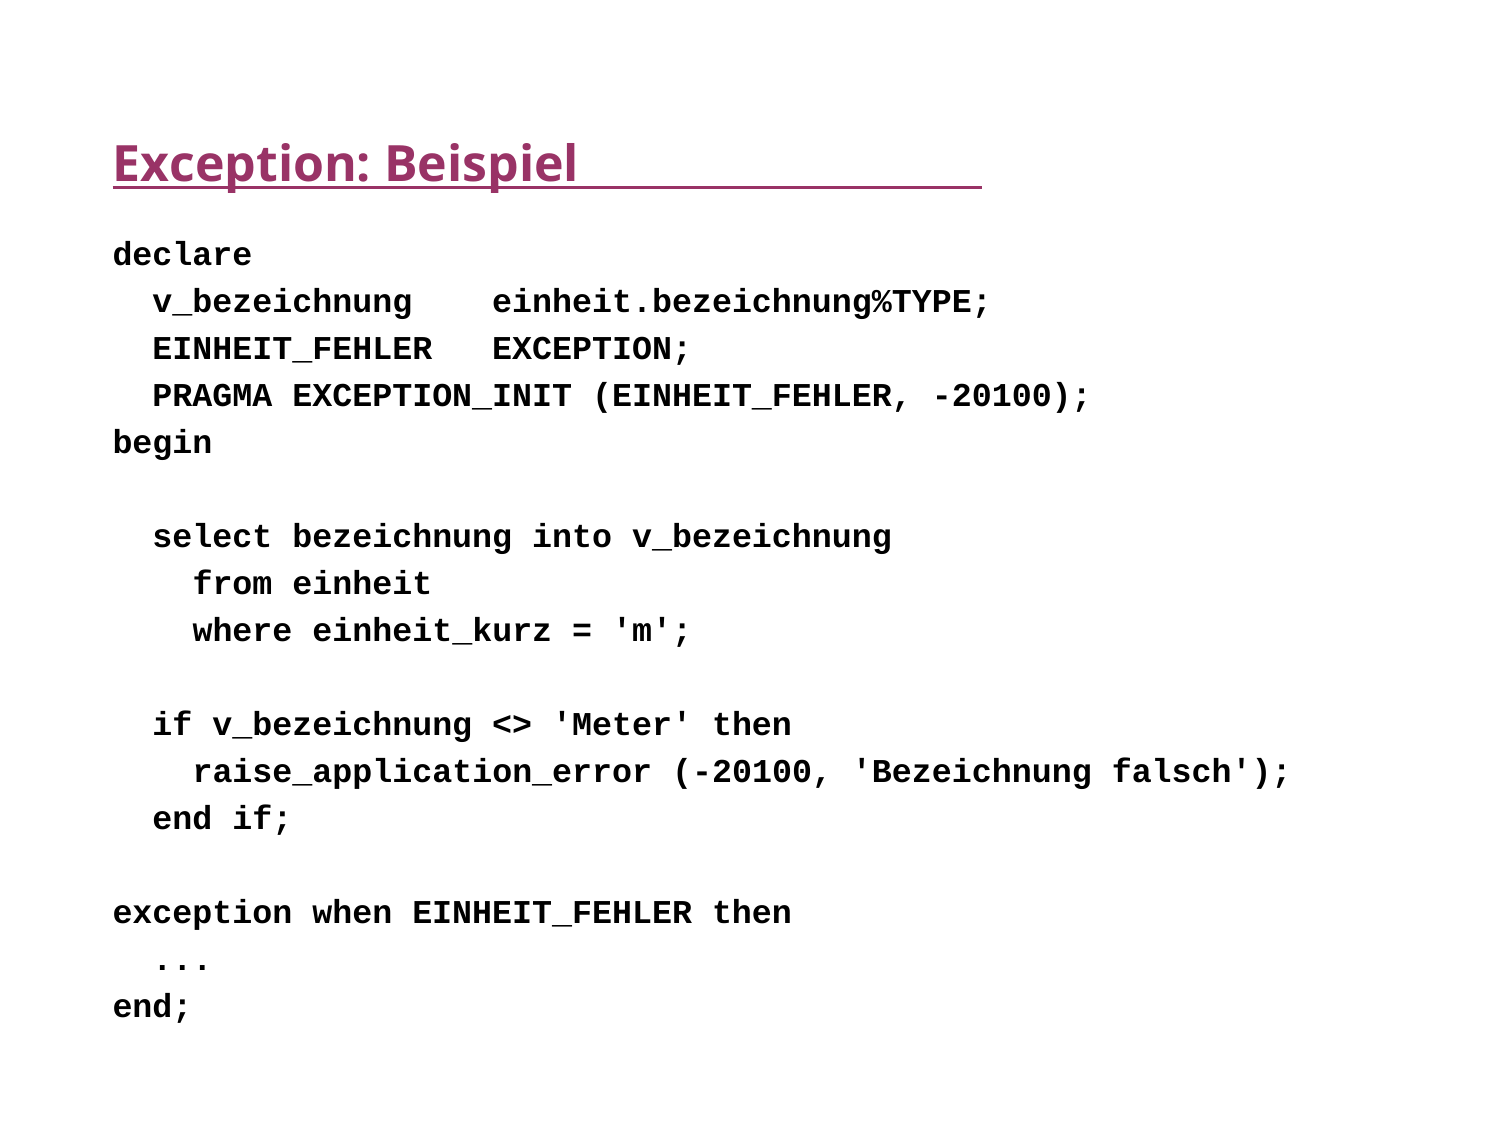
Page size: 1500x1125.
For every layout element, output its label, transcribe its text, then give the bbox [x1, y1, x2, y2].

list declare v_bezeichnung einheit.bezeichnung%TYPE; EINHEIT_FEHLER EXCEPTION; PRAGMA EXCEPTION_INIT (EINHEIT_FEHLER, -20100); begin select bezeichnung into v_bezeichnung from einheit where einheit_kurz = 'm'; if v_bezeichnung <> 'Meter' then raise_application_error (-20100, 'Bezeichnung falsch'); end if; exception when EINHEIT_FEHLER then ... end; [112, 237, 1388, 1024]
title Exception: Beispiel [112, 99, 1388, 226]
